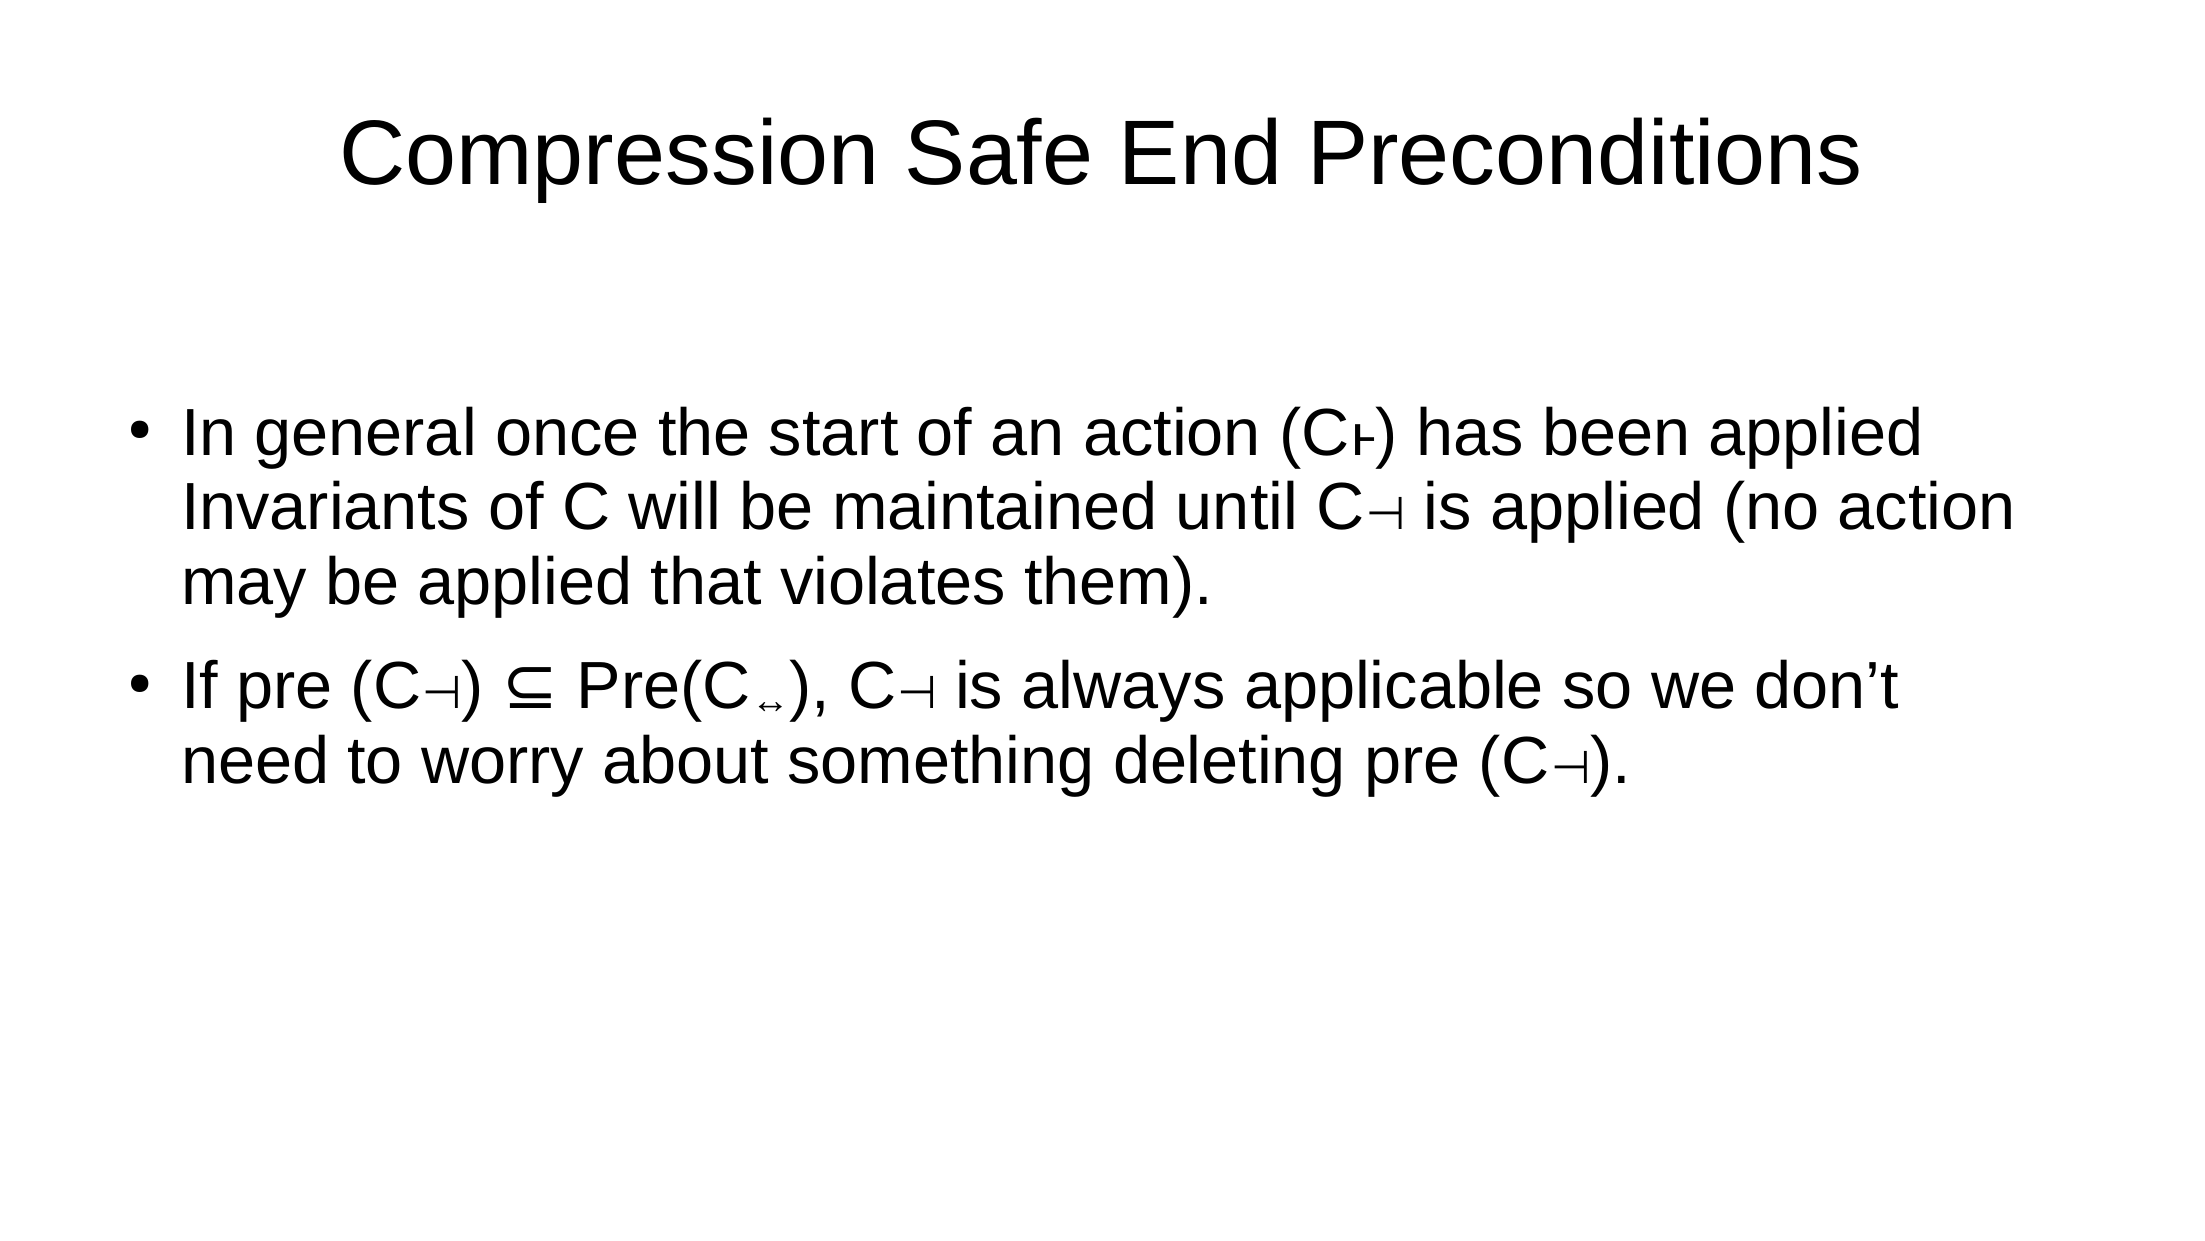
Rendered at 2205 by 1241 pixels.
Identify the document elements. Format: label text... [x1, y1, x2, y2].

list In general once the start of an action (Cⱶ) has been applied Invariants of C will be maintained until C⊣ is applied (no action may be applied that violates them). If pre (C⊣) ⊆ Pre(C↔), C⊣ is always applicable so we don’t need to worry about something deleting pre (C⊣). [110, 290, 2051, 875]
title Compression Safe End Preconditions [110, 49, 2095, 257]
